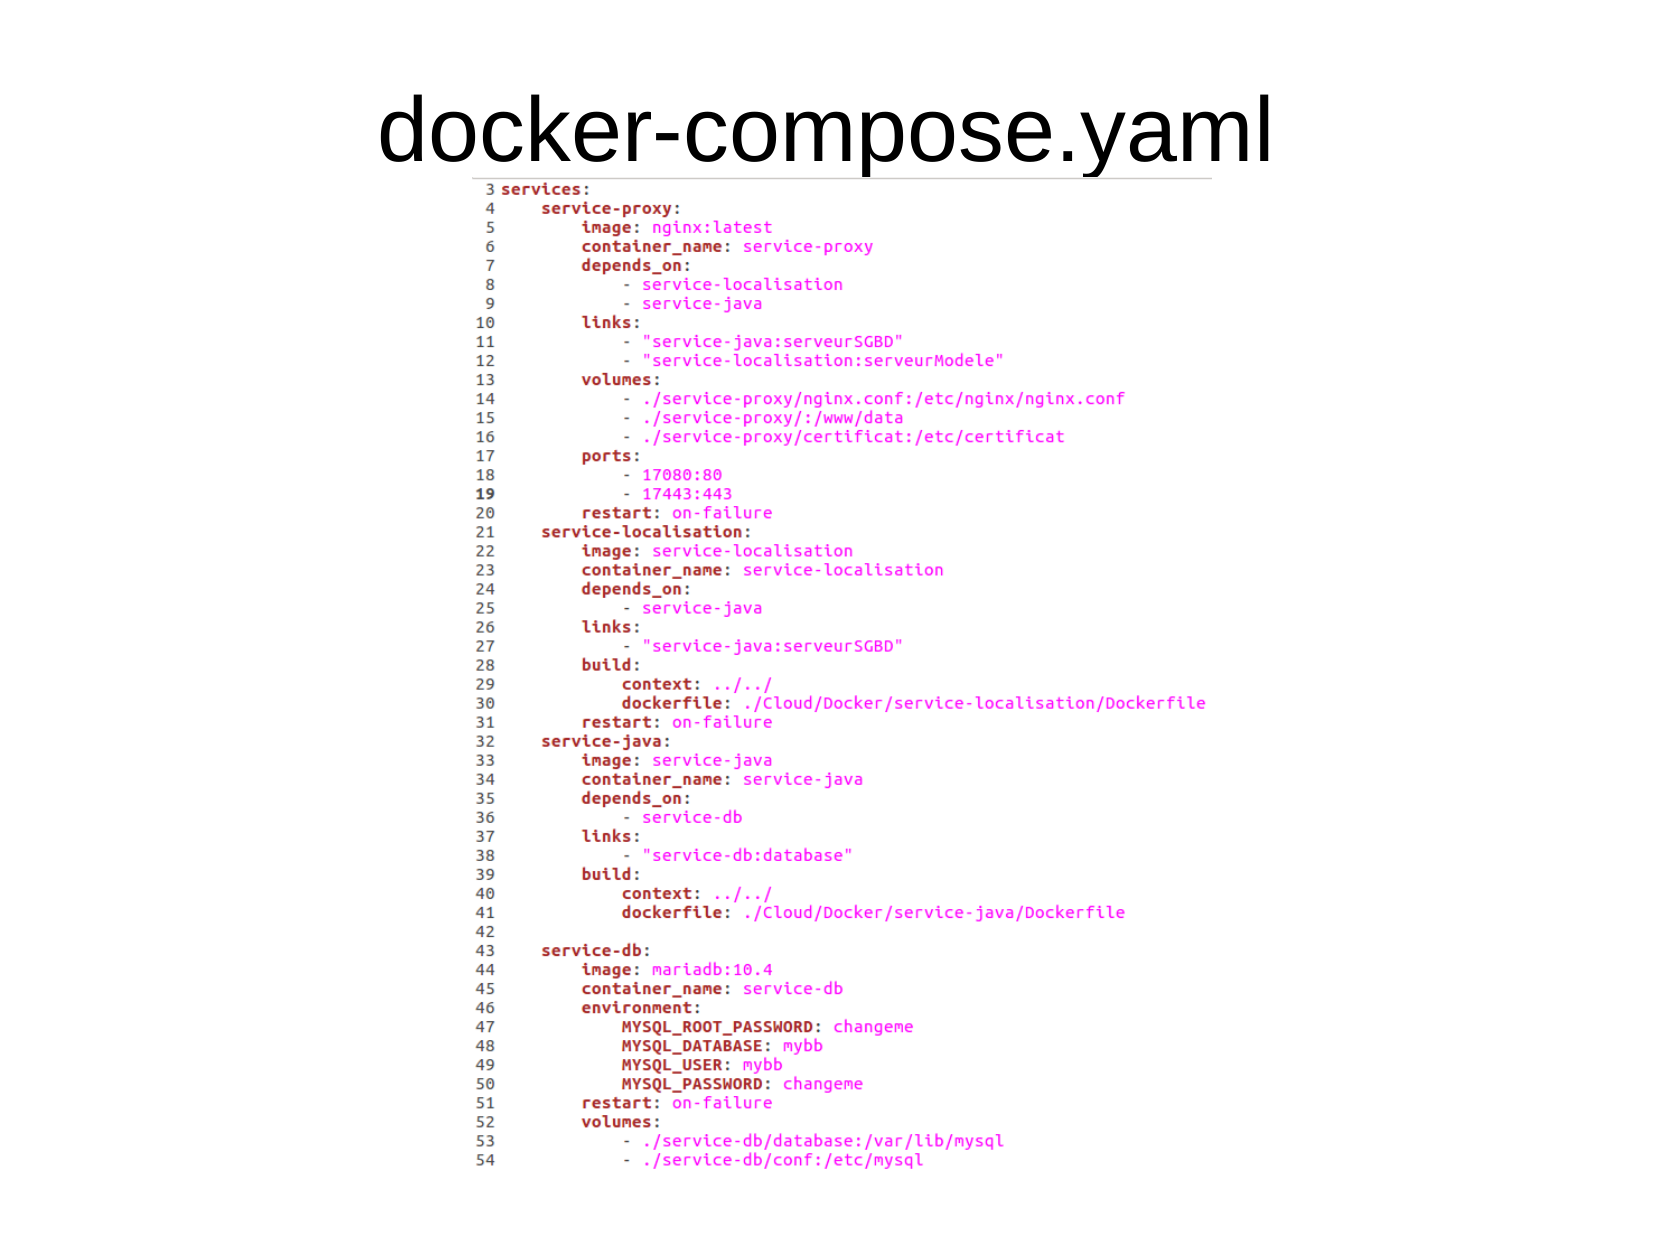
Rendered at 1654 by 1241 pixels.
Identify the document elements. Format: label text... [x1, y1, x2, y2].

title docker-compose.yaml [82, 25, 1571, 233]
picture [472, 177, 1212, 1170]
